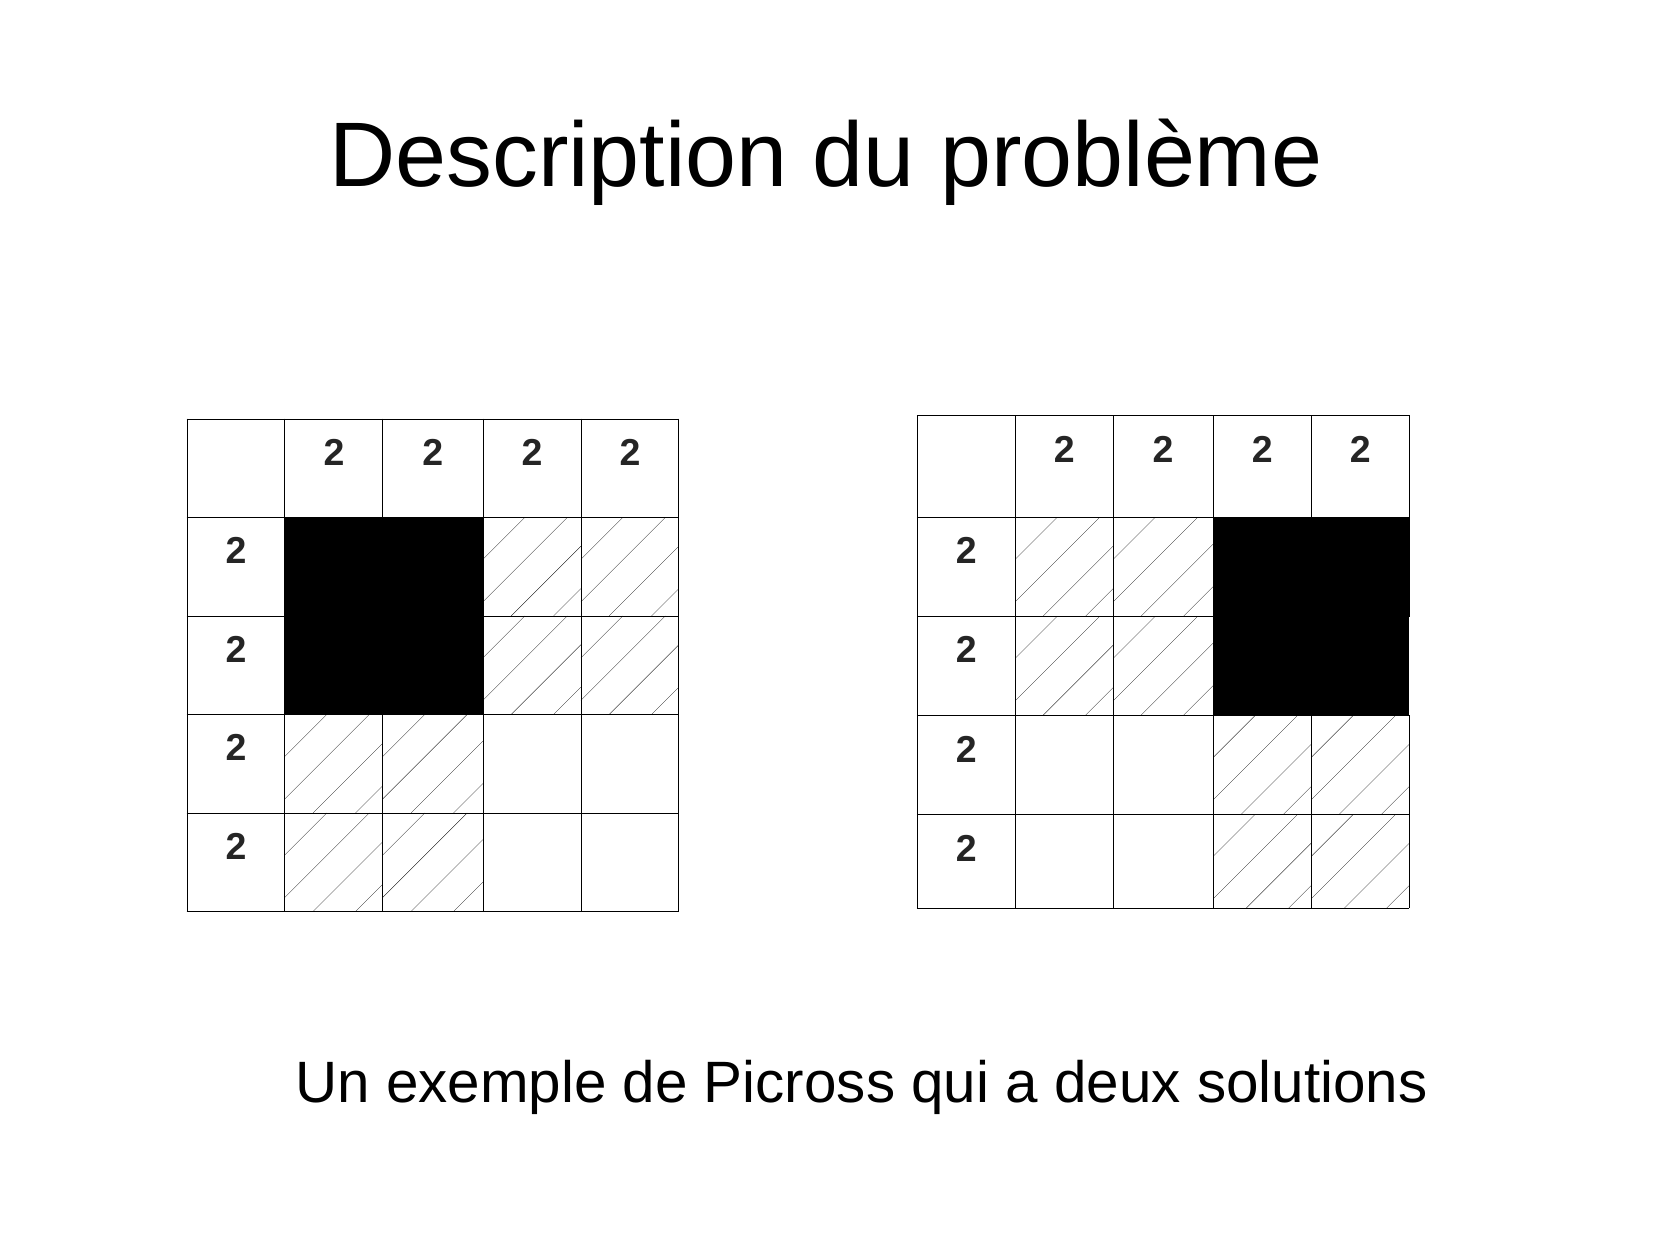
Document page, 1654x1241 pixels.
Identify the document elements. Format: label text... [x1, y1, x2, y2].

title Description du problème [82, 49, 1571, 257]
table_cell [582, 715, 678, 813]
table_cell [1114, 815, 1213, 908]
table_header [918, 416, 1015, 517]
table_cell [383, 617, 483, 714]
table_cell [1114, 716, 1213, 814]
table_cell [285, 617, 382, 714]
table_cell [1312, 518, 1409, 616]
table_cell [484, 518, 581, 616]
text_box Un exemple de Picross qui a deux solutions [271, 1039, 1453, 1120]
table_header 2 [1114, 416, 1213, 517]
table_cell [1214, 716, 1311, 814]
table_cell [484, 814, 581, 911]
table_header [188, 420, 284, 517]
table_cell [484, 617, 581, 714]
table_cell 2 [188, 814, 284, 911]
table_cell [285, 715, 382, 813]
table_cell [484, 715, 581, 813]
table_cell [1214, 815, 1311, 908]
table_header 2 [1016, 416, 1113, 517]
table_header 2 [582, 420, 678, 517]
table_header 2 [285, 420, 382, 517]
table_cell [1214, 518, 1311, 616]
table_cell 2 [918, 815, 1015, 908]
table_cell [285, 814, 382, 911]
table_cell [1016, 815, 1113, 908]
table_cell [582, 617, 678, 714]
table_cell [1312, 716, 1409, 814]
table_cell [383, 715, 483, 813]
table_cell 2 [918, 716, 1015, 814]
table_cell [582, 814, 678, 911]
table_cell [1214, 617, 1311, 715]
table_header 2 [1312, 416, 1409, 517]
table_cell 2 [918, 617, 1015, 715]
table_cell [1114, 617, 1213, 715]
table_cell [1114, 518, 1213, 616]
table_cell 2 [918, 518, 1015, 616]
table_cell [582, 518, 678, 616]
table_cell [383, 814, 483, 911]
table_cell [1016, 518, 1113, 616]
table_header 2 [484, 420, 581, 517]
table_cell 2 [188, 715, 284, 813]
table_cell [383, 518, 483, 616]
table_cell 2 [188, 518, 284, 616]
table_header 2 [383, 420, 483, 517]
table_header 2 [1214, 416, 1311, 517]
table_cell [1016, 617, 1113, 715]
table_cell [1016, 716, 1113, 814]
table_cell [1312, 815, 1409, 908]
table_cell [285, 518, 382, 616]
table_cell [1312, 617, 1409, 715]
table_cell 2 [188, 617, 284, 714]
